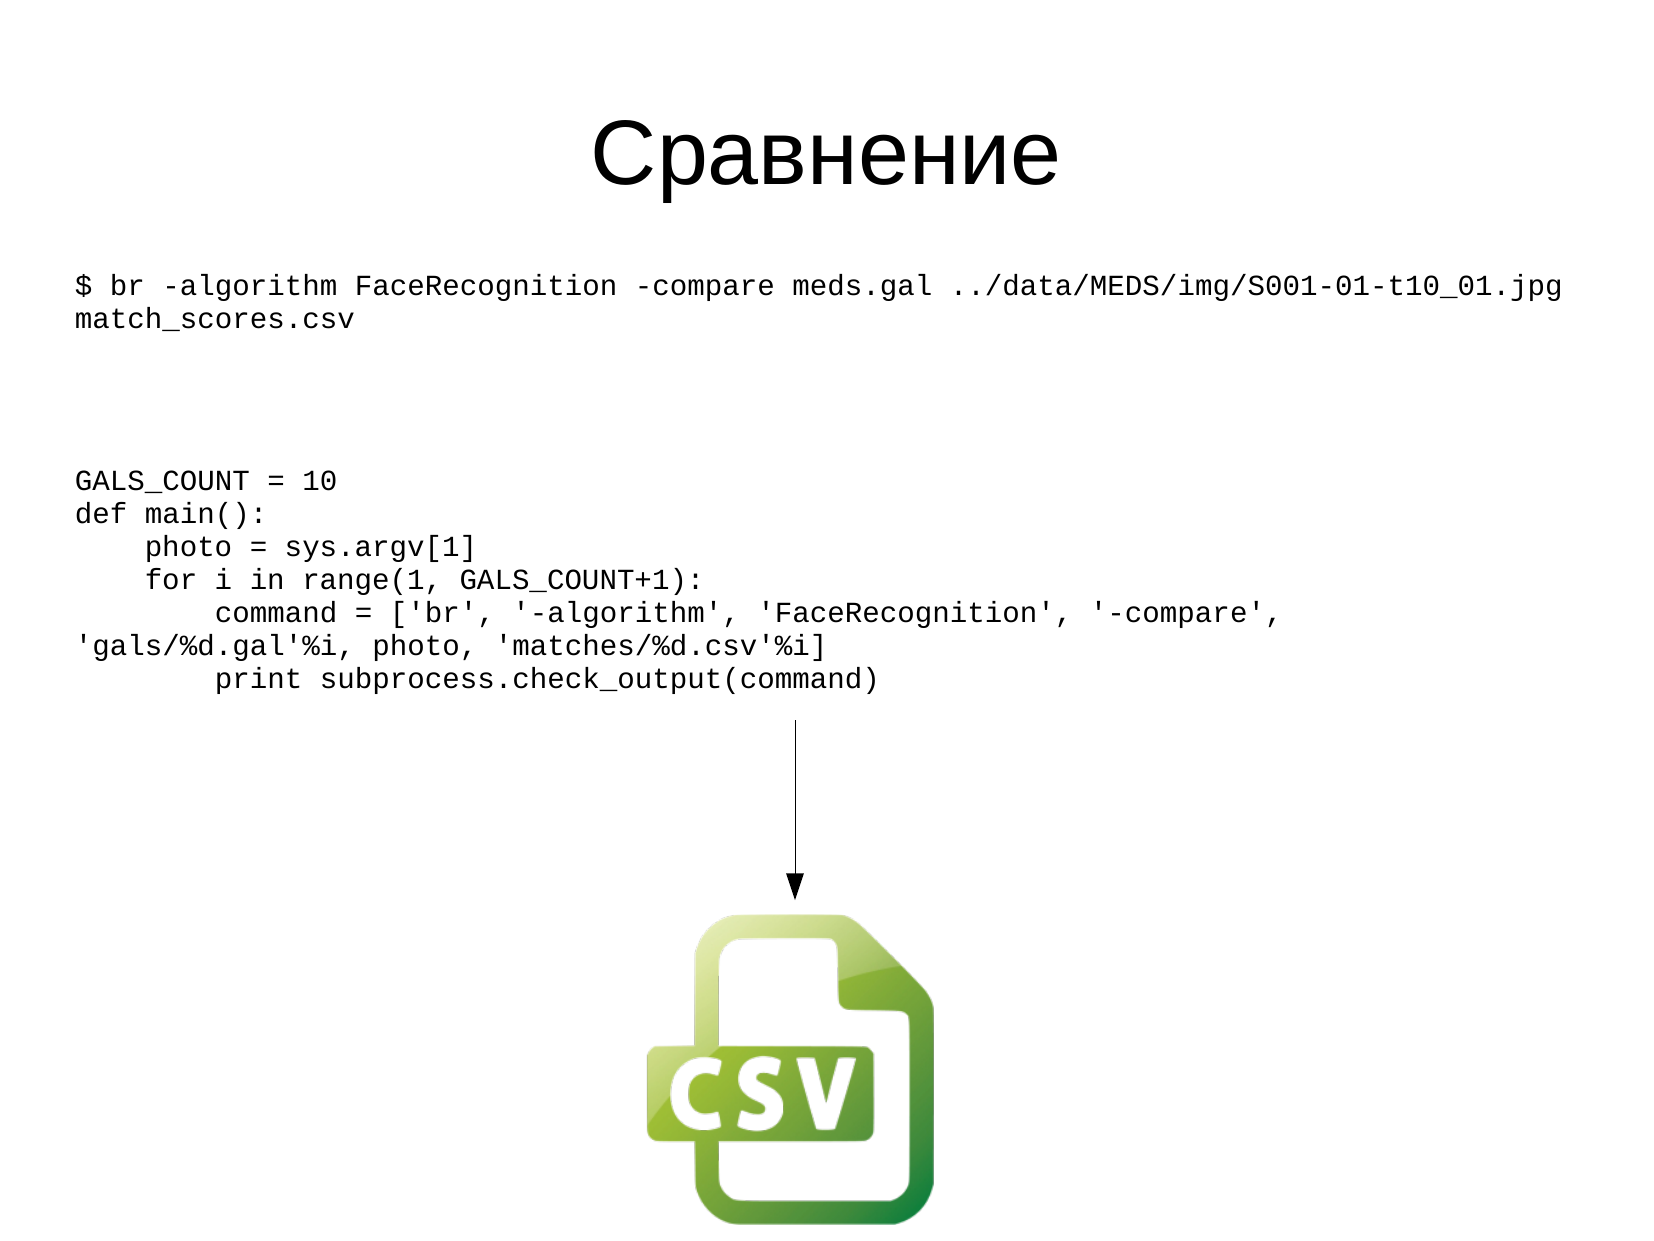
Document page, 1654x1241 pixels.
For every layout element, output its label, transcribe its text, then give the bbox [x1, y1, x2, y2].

text_box GALS_COUNT = 10 def main(): photo = sys.argv[1] for i in range(1, GALS_COUNT+1): command = ['br', '-algorithm', 'FaceRecognition', '-compare', 'gals/%d.gal'%i, photo, 'matches/%d.csv'%i] print subprocess.check_output(command) [60, 459, 1561, 706]
title Сравнение [82, 49, 1571, 257]
picture [635, 914, 946, 1225]
text_box $ br -algorithm FaceRecognition -compare meds.gal ../data/MEDS/img/S001-01-t10_01.jpg match_scores.csv [60, 264, 1578, 346]
